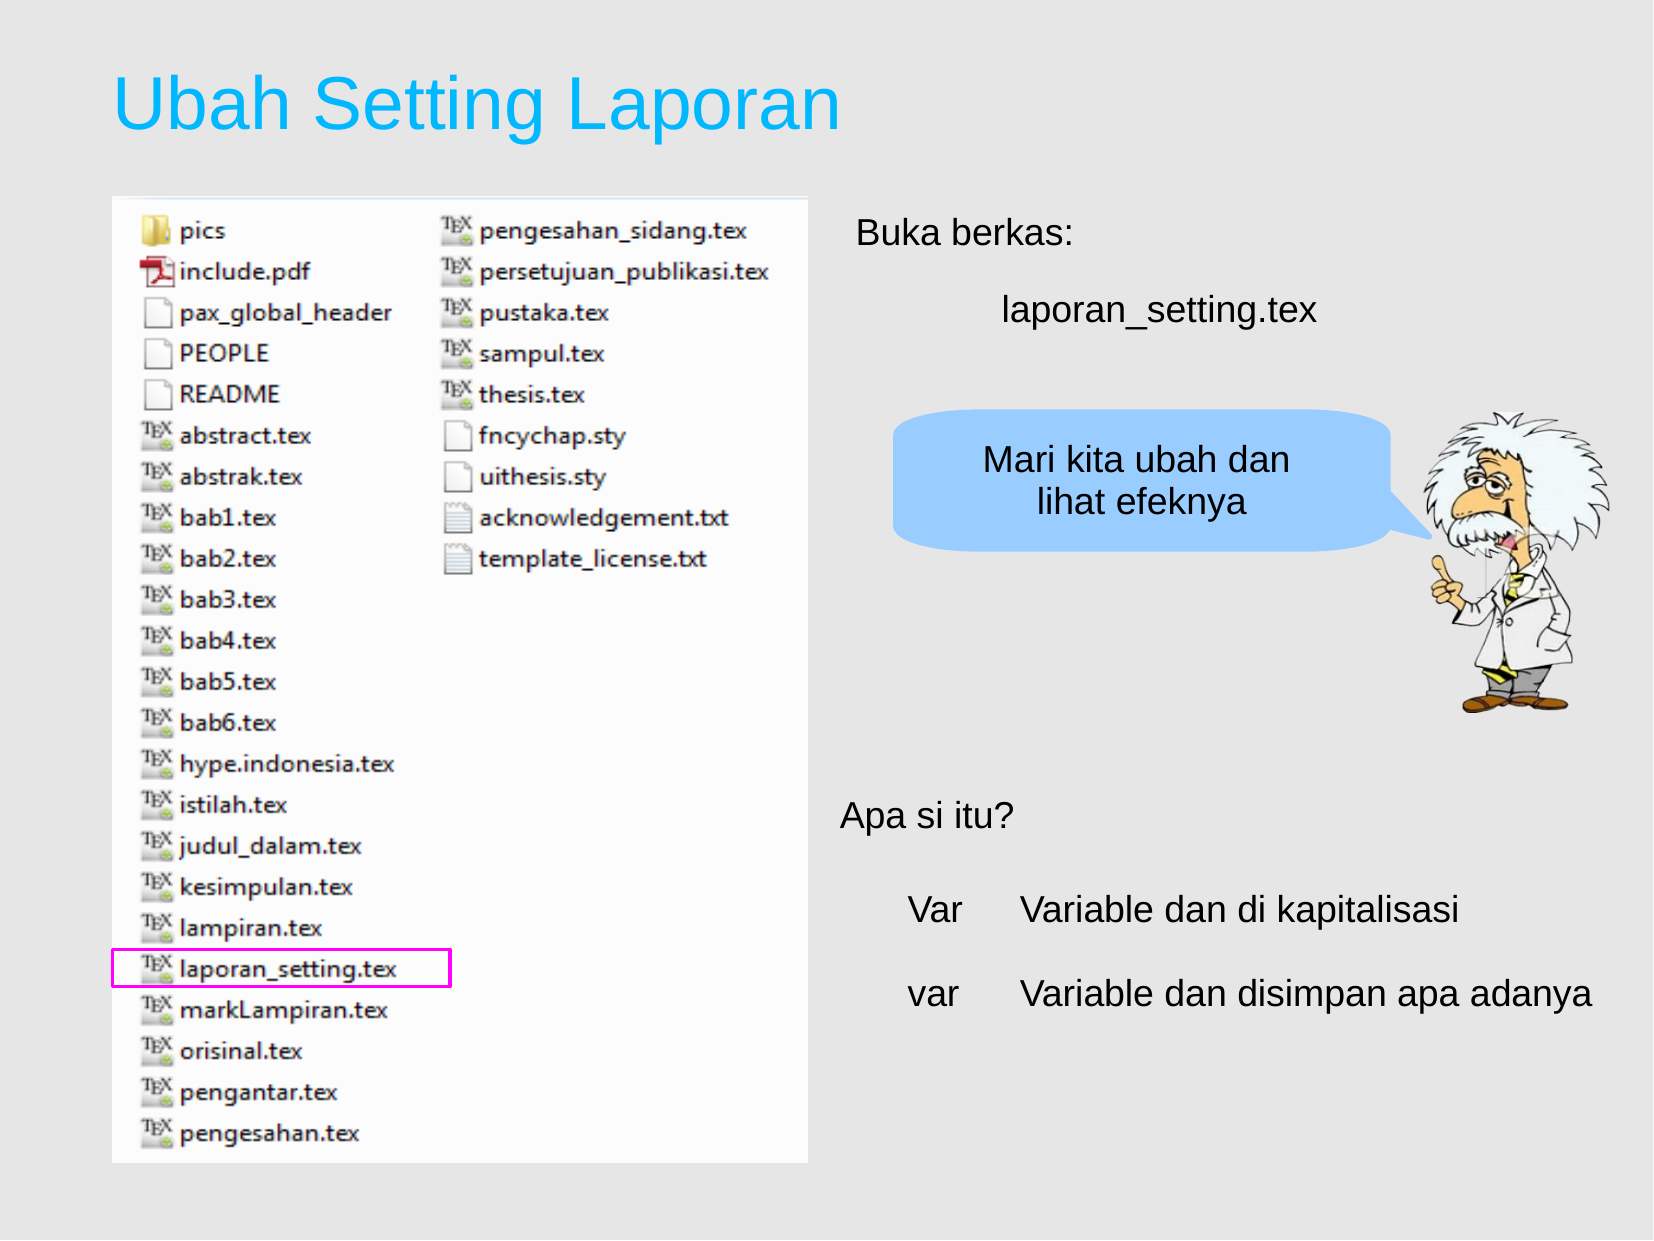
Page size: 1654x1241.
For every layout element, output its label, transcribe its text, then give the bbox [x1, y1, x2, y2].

text_box Apa si itu? [825, 787, 1030, 845]
picture [112, 196, 808, 1163]
title Ubah Setting Laporan [112, 56, 1571, 151]
text_box Buka berkas: [840, 203, 1100, 261]
text_box Variable dan di kapitalisasi Variable dan disimpan apa adanya [1005, 880, 1607, 1022]
text_box Var var [892, 880, 985, 1022]
picture [114, 951, 448, 985]
picture [1421, 412, 1613, 713]
text_box Mari kita ubah dan lihat efeknya [896, 412, 1430, 549]
text_box laporan_setting.tex [986, 280, 1333, 338]
